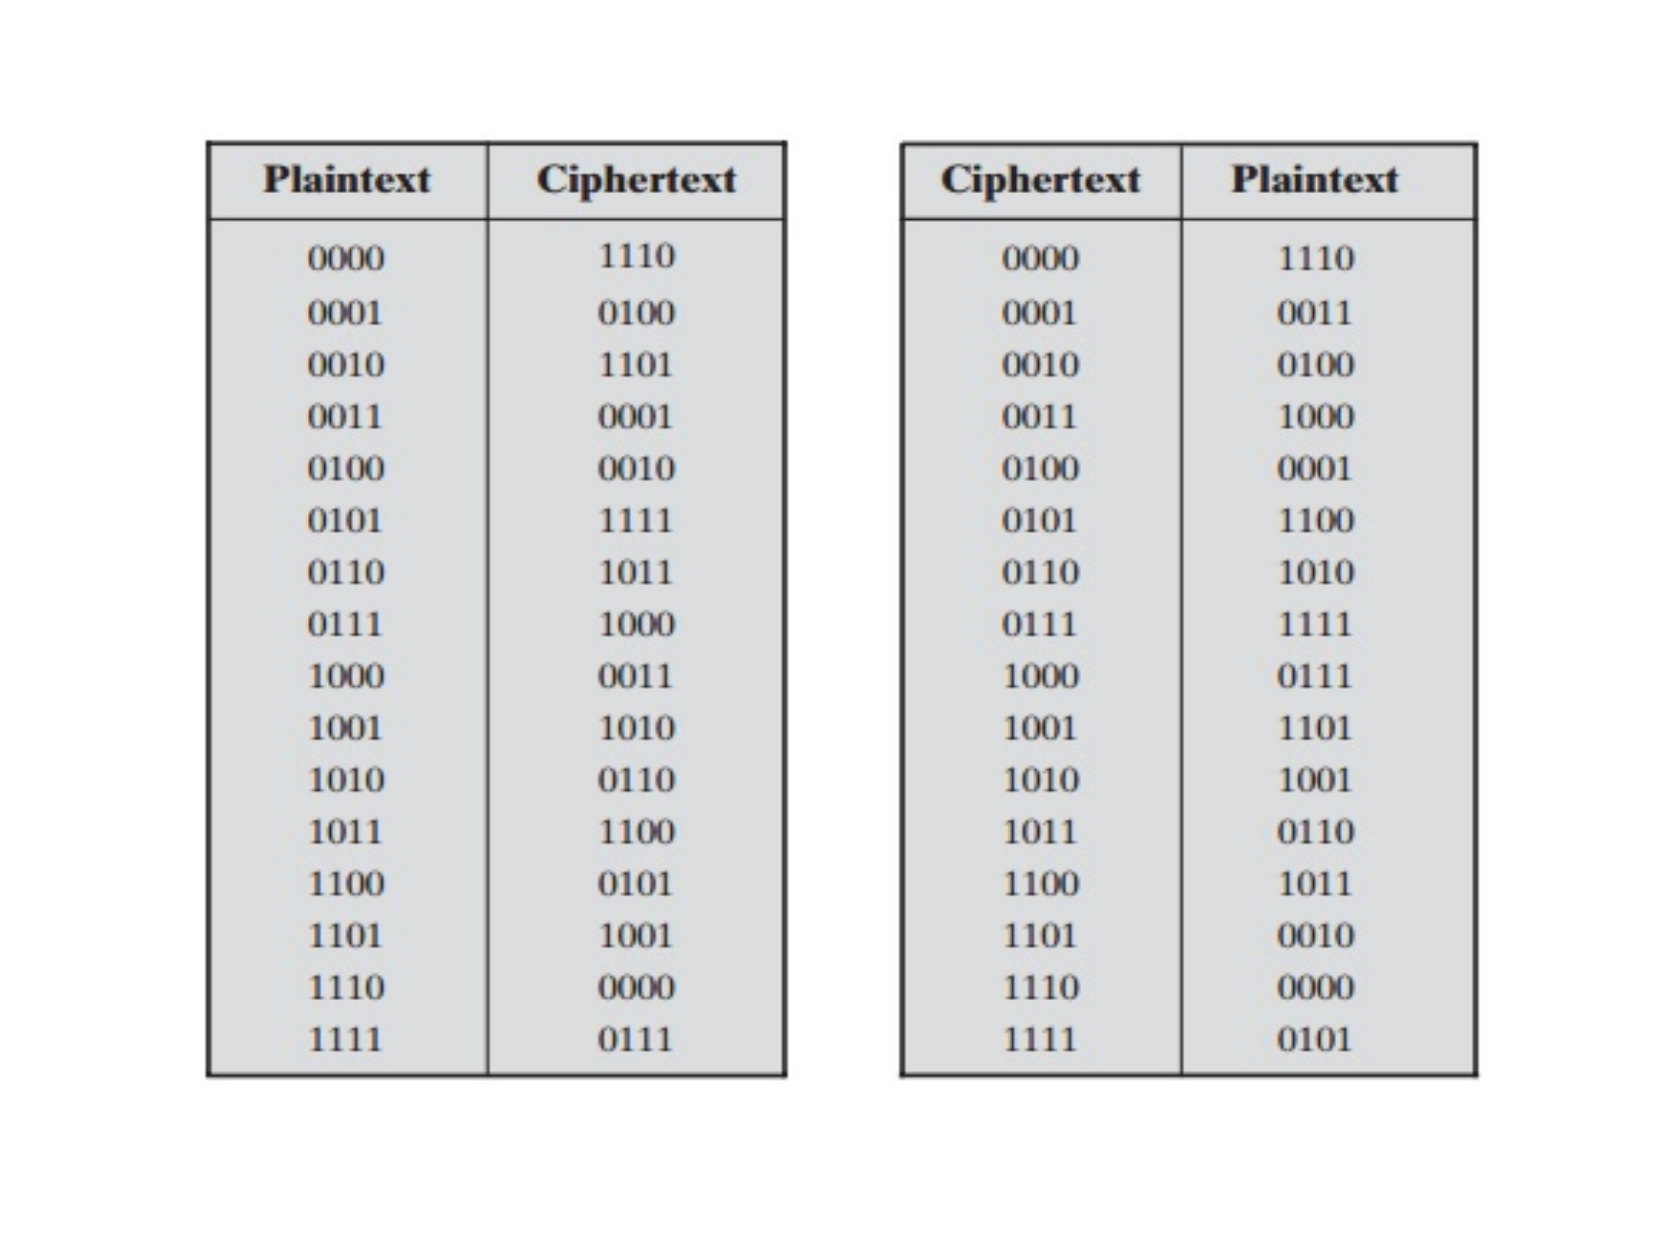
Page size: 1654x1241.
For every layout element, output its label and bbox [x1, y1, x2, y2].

picture [135, 118, 1531, 1109]
